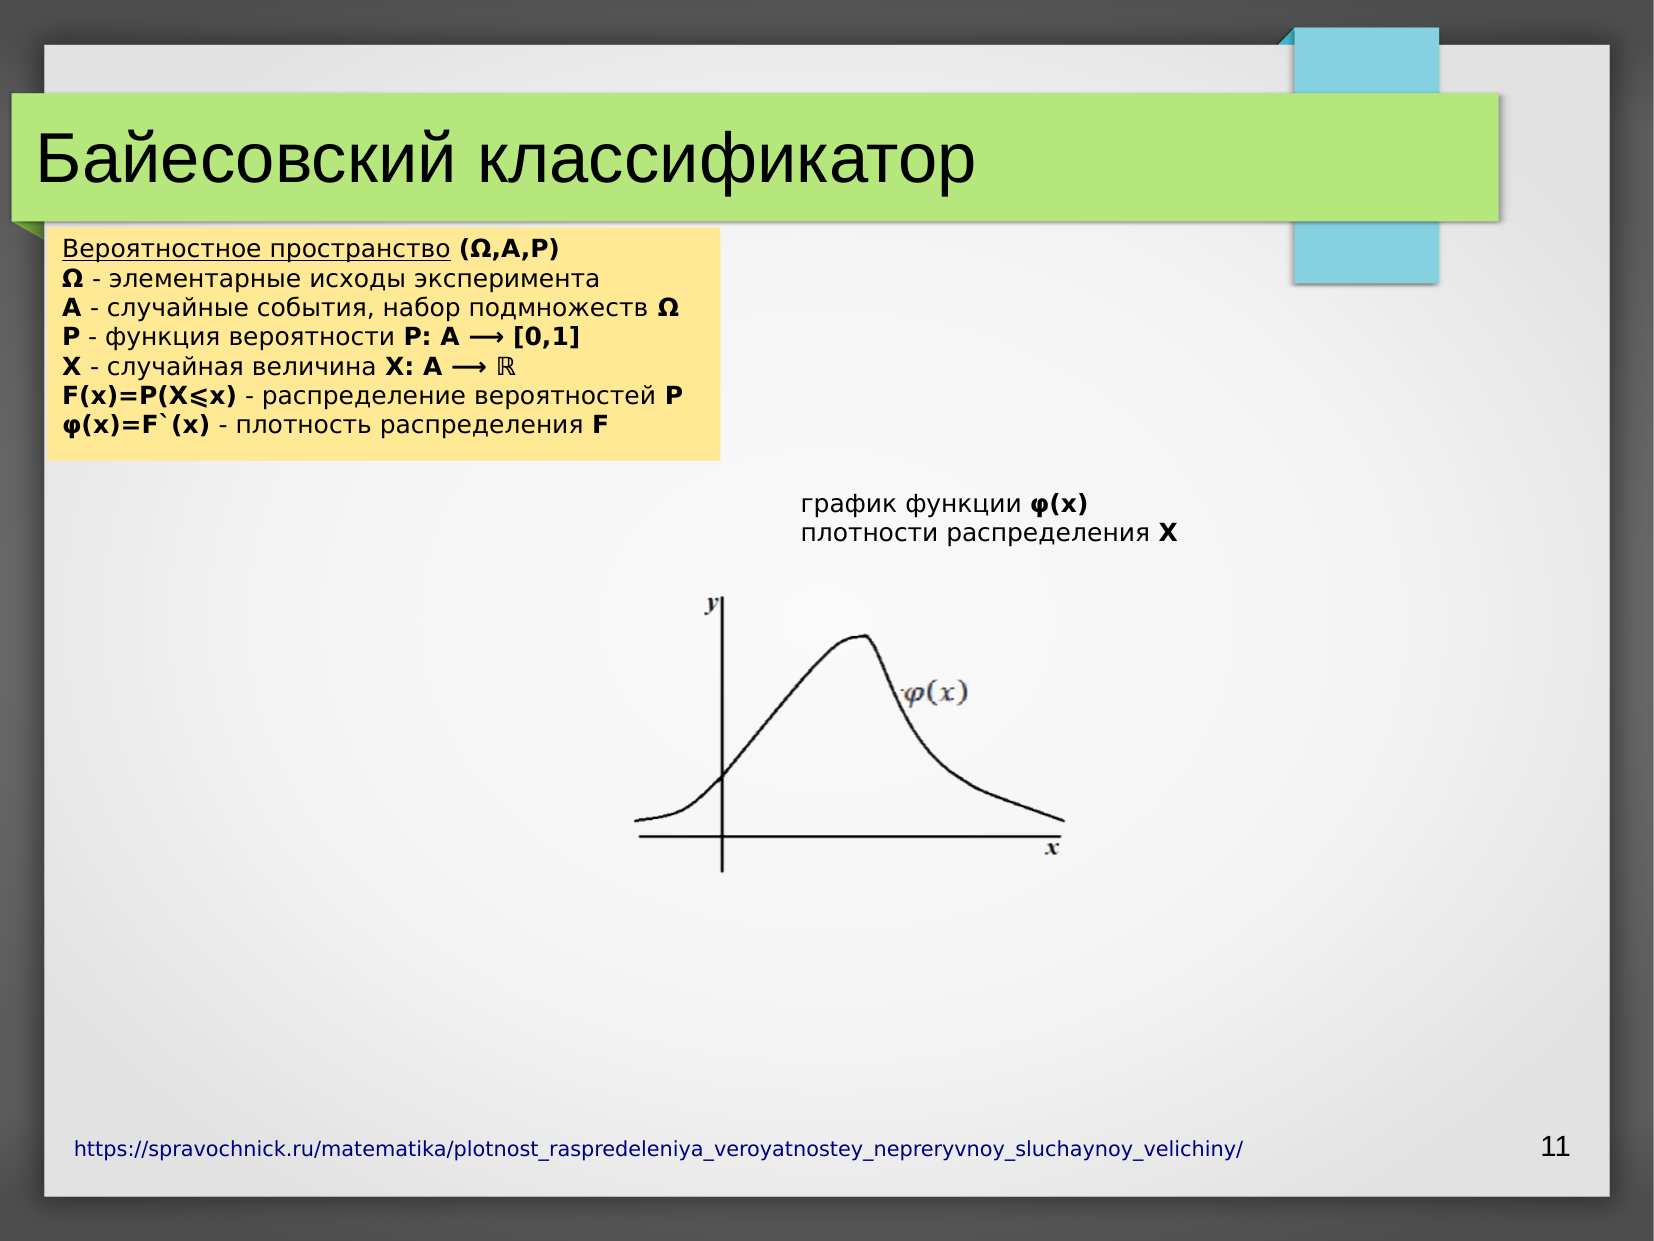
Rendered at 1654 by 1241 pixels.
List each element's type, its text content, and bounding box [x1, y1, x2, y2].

text_box Вероятностное пространство (Ω,A,P) Ω - элементарные исходы эксперимента A - случайные события, набор подмножеств Ω P - функция вероятности P: A ⟶ [0,1] X - случайная величина X: A ⟶ ℝ F(x)=P(X⩽x) - распределение вероятностей P φ(x)=F`(x) - плотность распределения F [47, 227, 721, 461]
title Байесовский классификатор [35, 118, 1489, 199]
text_box https://spravochnick.ru/matematika/plotnost_raspredeleniya_veroyatnostey_nepreryvnoy_sluchaynoy_velichiny/ [59, 1129, 1284, 1169]
text_box график функции φ(x) плотности распределения X [785, 481, 1229, 603]
picture [0, 0, 1654, 1241]
